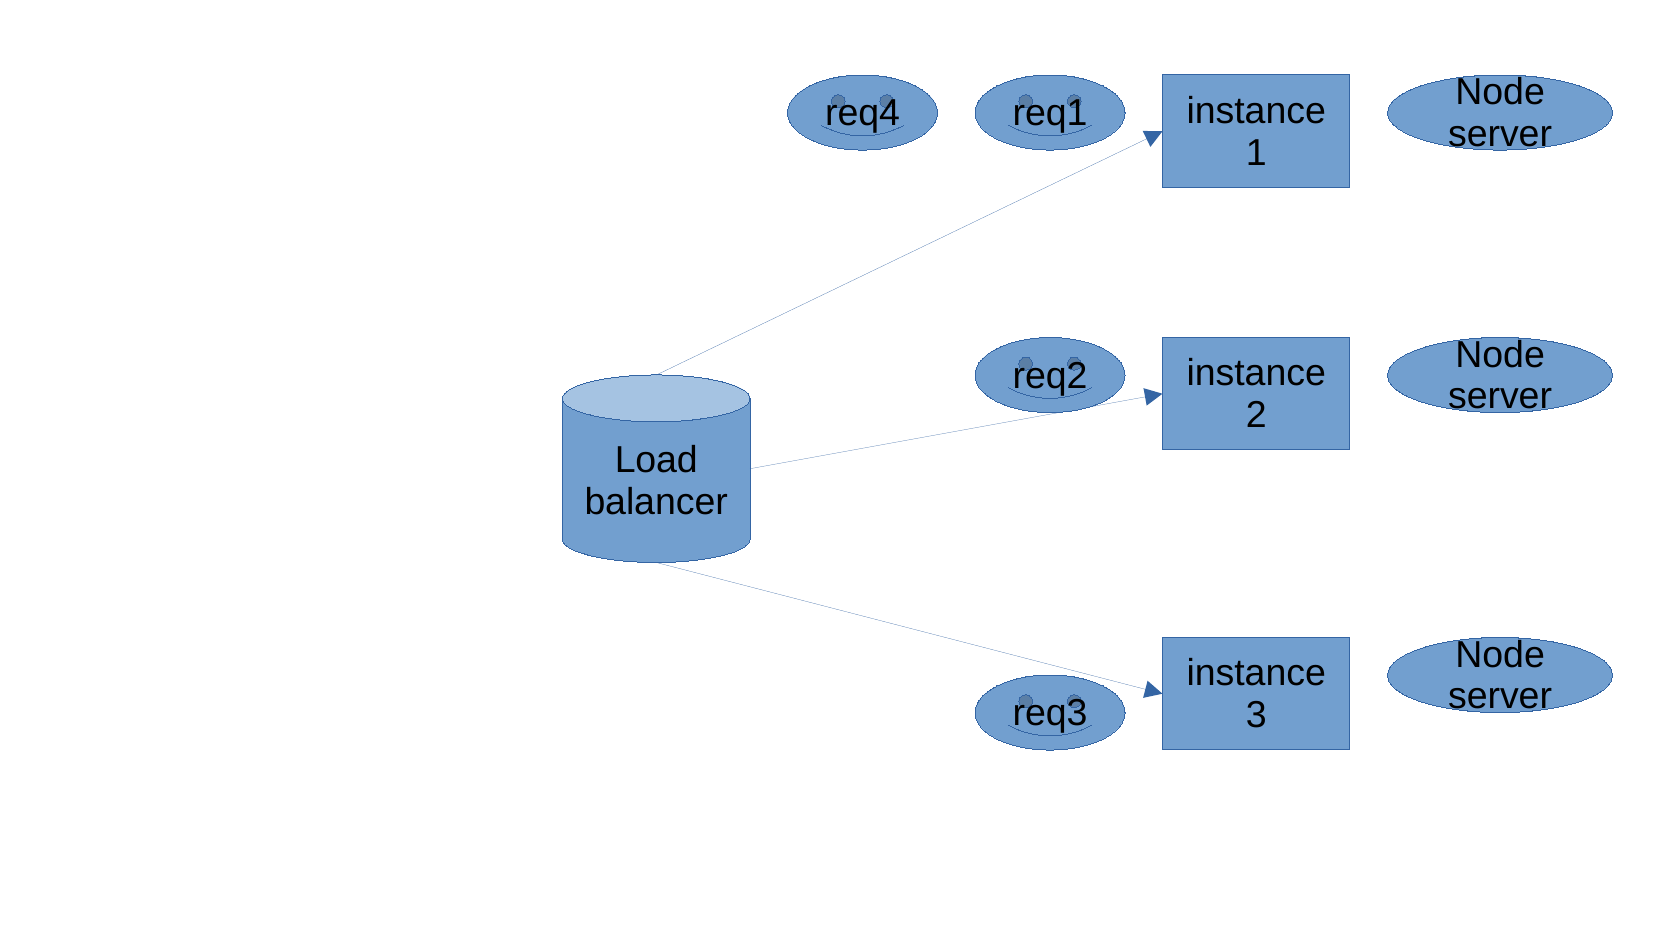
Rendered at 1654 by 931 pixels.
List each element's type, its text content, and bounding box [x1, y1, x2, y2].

text_box instance3 [1162, 637, 1350, 750]
text_box Node server [1387, 337, 1613, 413]
text_box Node server [1387, 637, 1613, 713]
text_box instance2 [1162, 337, 1350, 450]
text_box instance1 [1162, 74, 1350, 188]
text_box req3 [975, 675, 1126, 751]
text_box req1 [975, 75, 1126, 151]
text_box req4 [787, 75, 938, 151]
text_box Node server [1387, 75, 1613, 151]
text_box Load balancer [562, 399, 751, 563]
text_box req2 [975, 337, 1126, 413]
